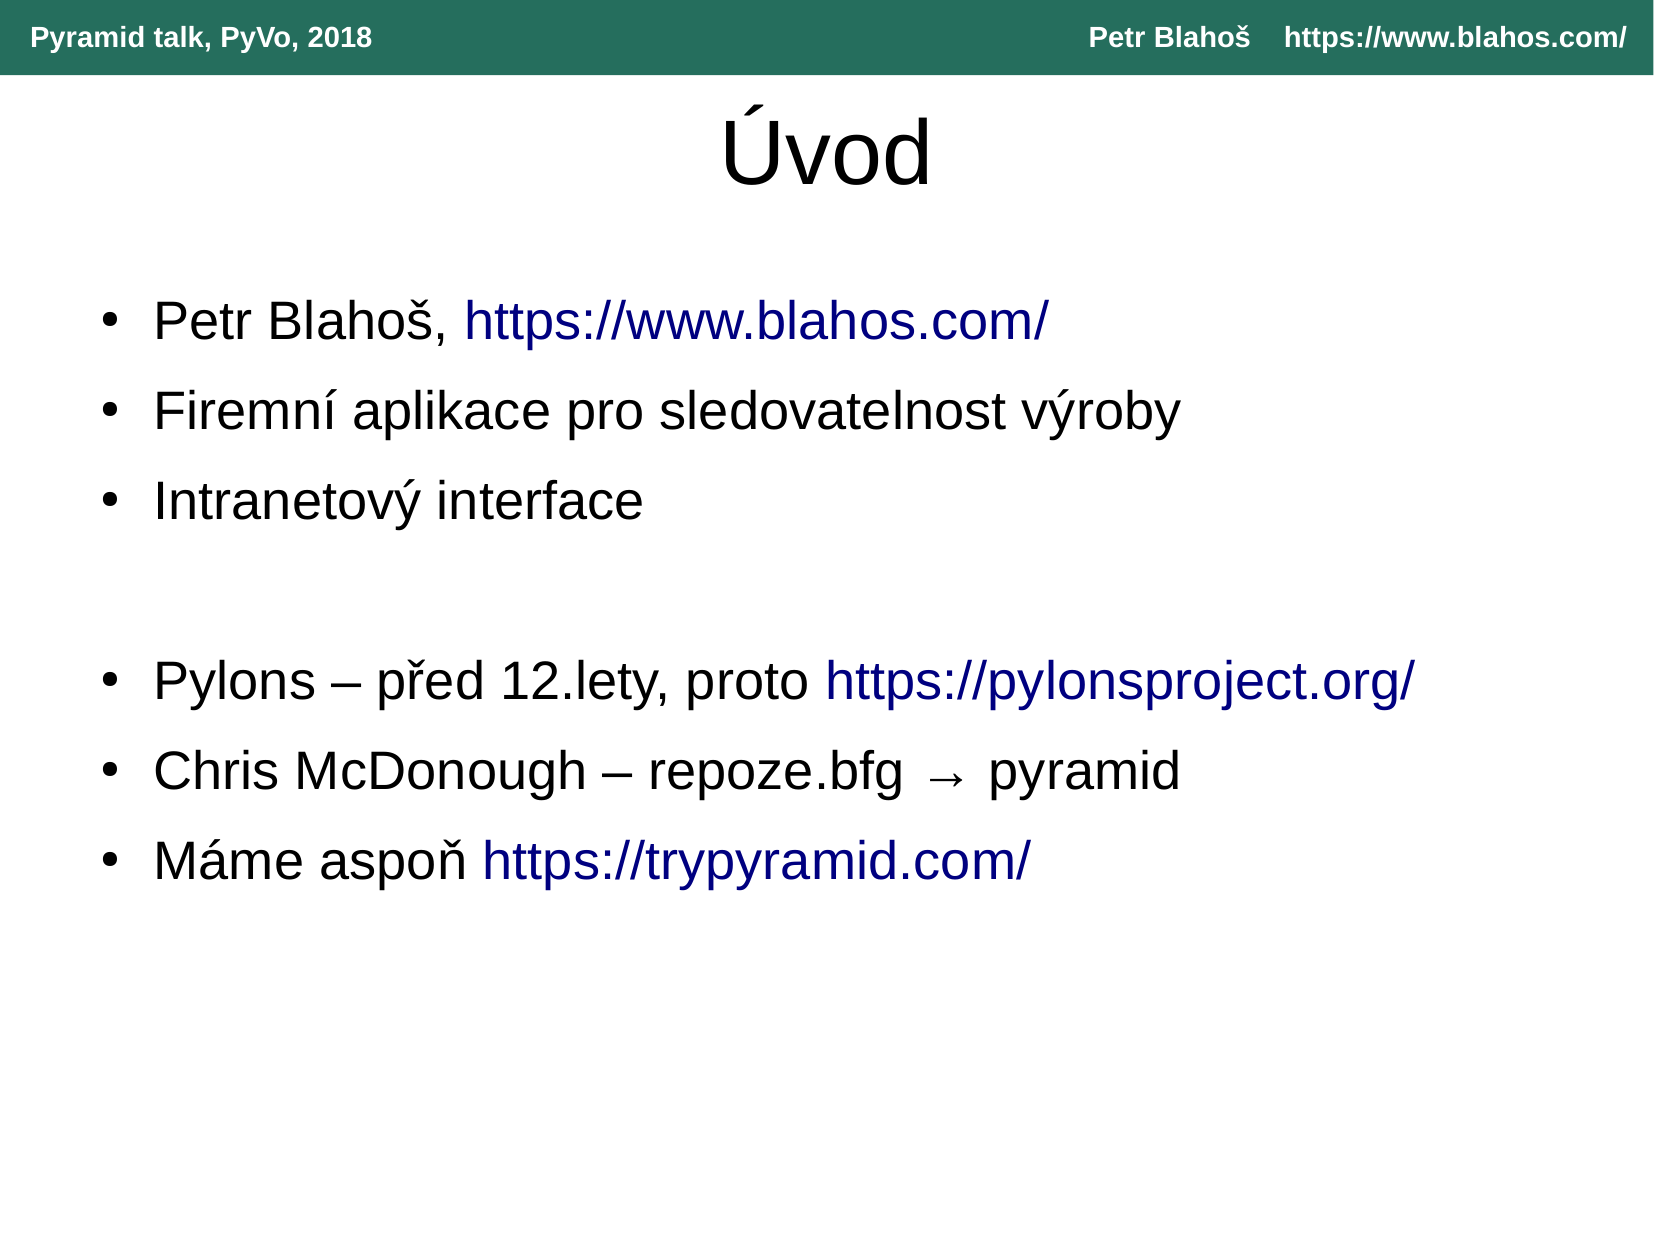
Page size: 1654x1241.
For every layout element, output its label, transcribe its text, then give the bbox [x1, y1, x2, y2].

title Úvod [82, 49, 1571, 257]
list Petr Blahoš, https://www.blahos.com/ Firemní aplikace pro sledovatelnost výroby Intranetový interface Pylons – před 12.lety, proto https://pylonsproject.org/ Chris McDonough – repoze.bfg → pyramid Máme aspoň https://trypyramid.com/ [82, 290, 1571, 1010]
